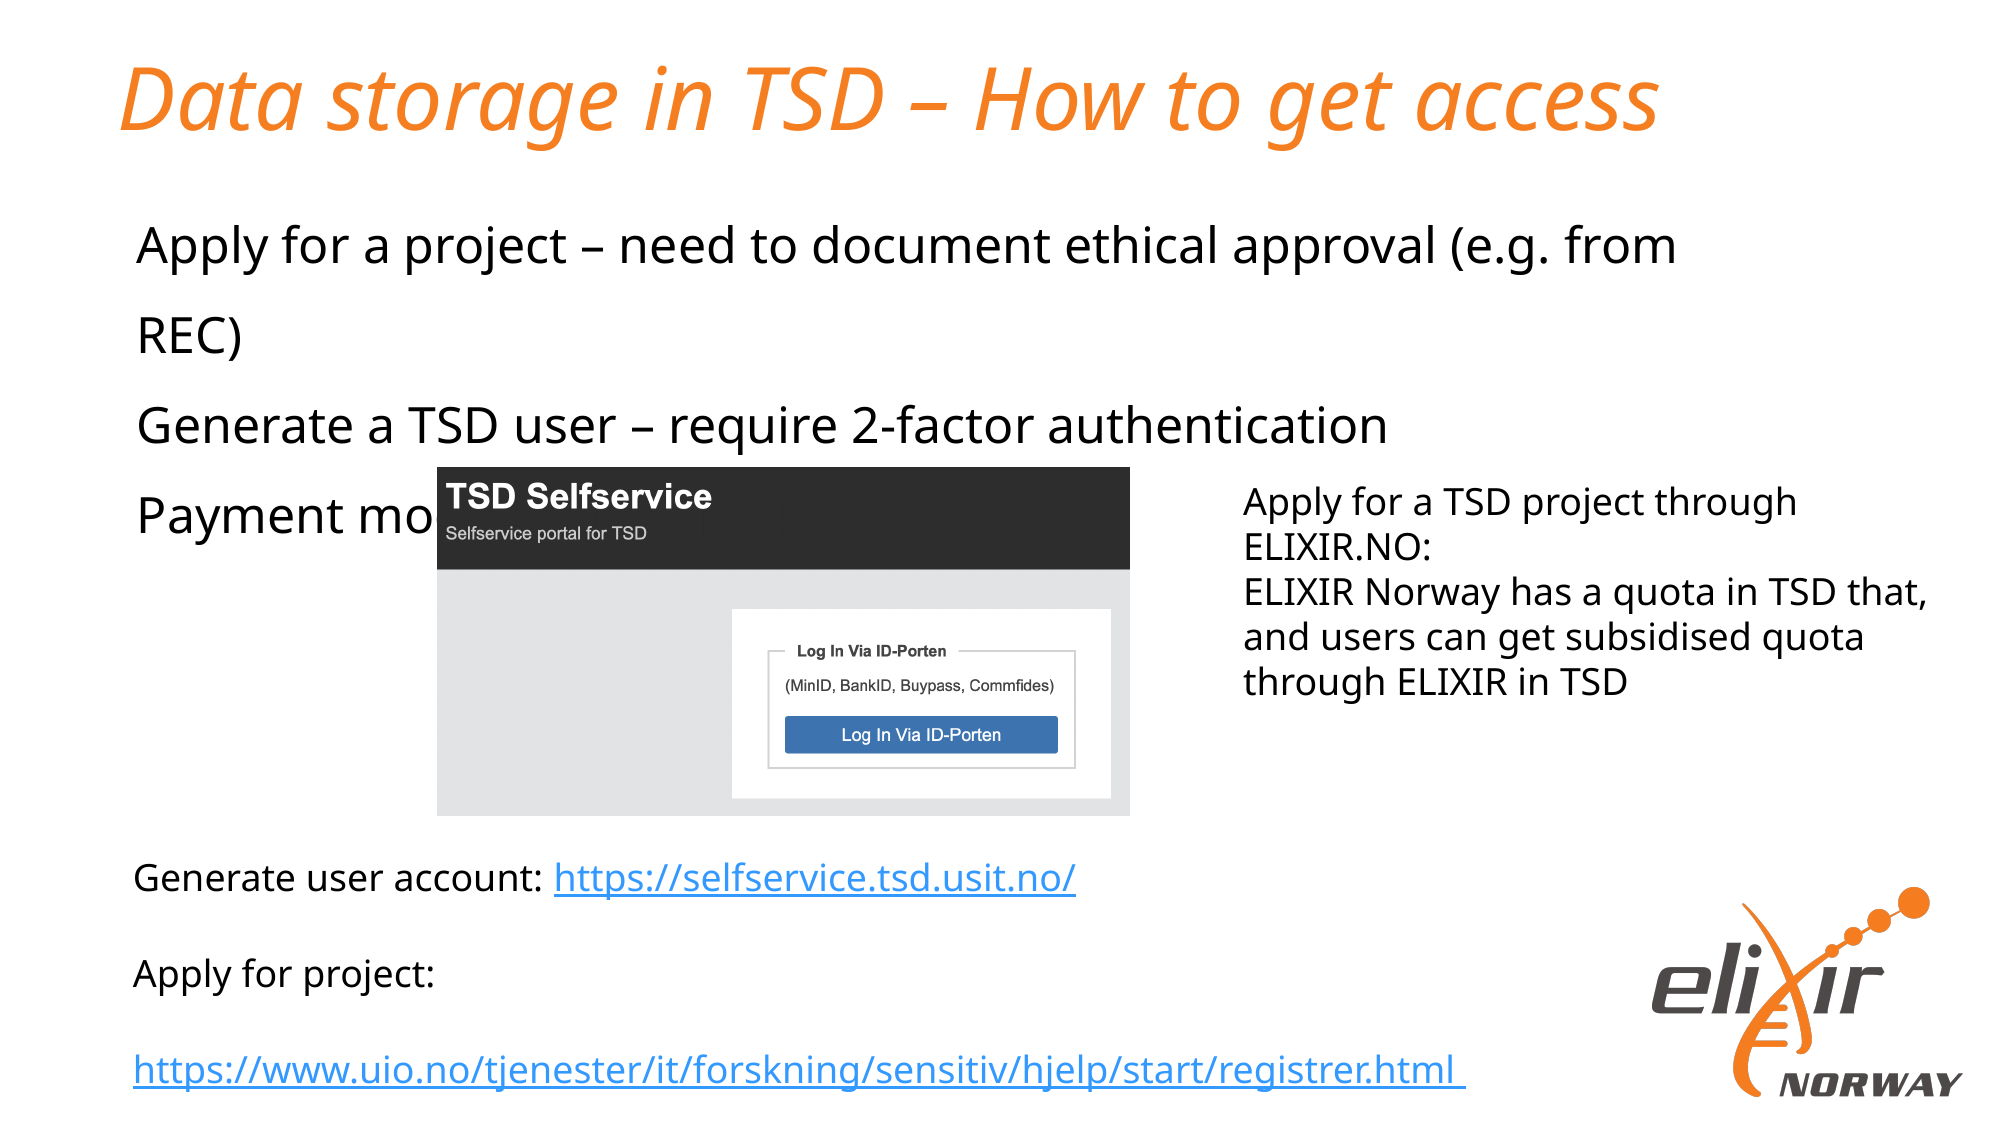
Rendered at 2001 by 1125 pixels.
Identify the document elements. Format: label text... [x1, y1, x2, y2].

text_box Apply for a TSD project through ELIXIR.NO: ELIXIR Norway has a quota in TSD that, and users can get subsidised quota through ELIXIR in TSD [1228, 470, 1946, 711]
picture [437, 467, 1130, 817]
picture [1652, 887, 1963, 1097]
list Apply for a project – need to document ethical approval (e.g. from REC) Generate a TSD user – require 2-factor authentication Payment models for storage [117, 183, 1712, 659]
text_box Generate user account: https://selfservice.tsd.usit.no/ Apply for project: https://www.uio.no/tjenester/it/forskning/sensitiv/hjelp/start/registrer.html Wiki for usage: https://www.uio.no/tjenester/it/forskning/sensitiv/hjelp/start/index.html [117, 795, 1602, 1125]
title Data storage in TSD – How to get access [117, 54, 1902, 161]
